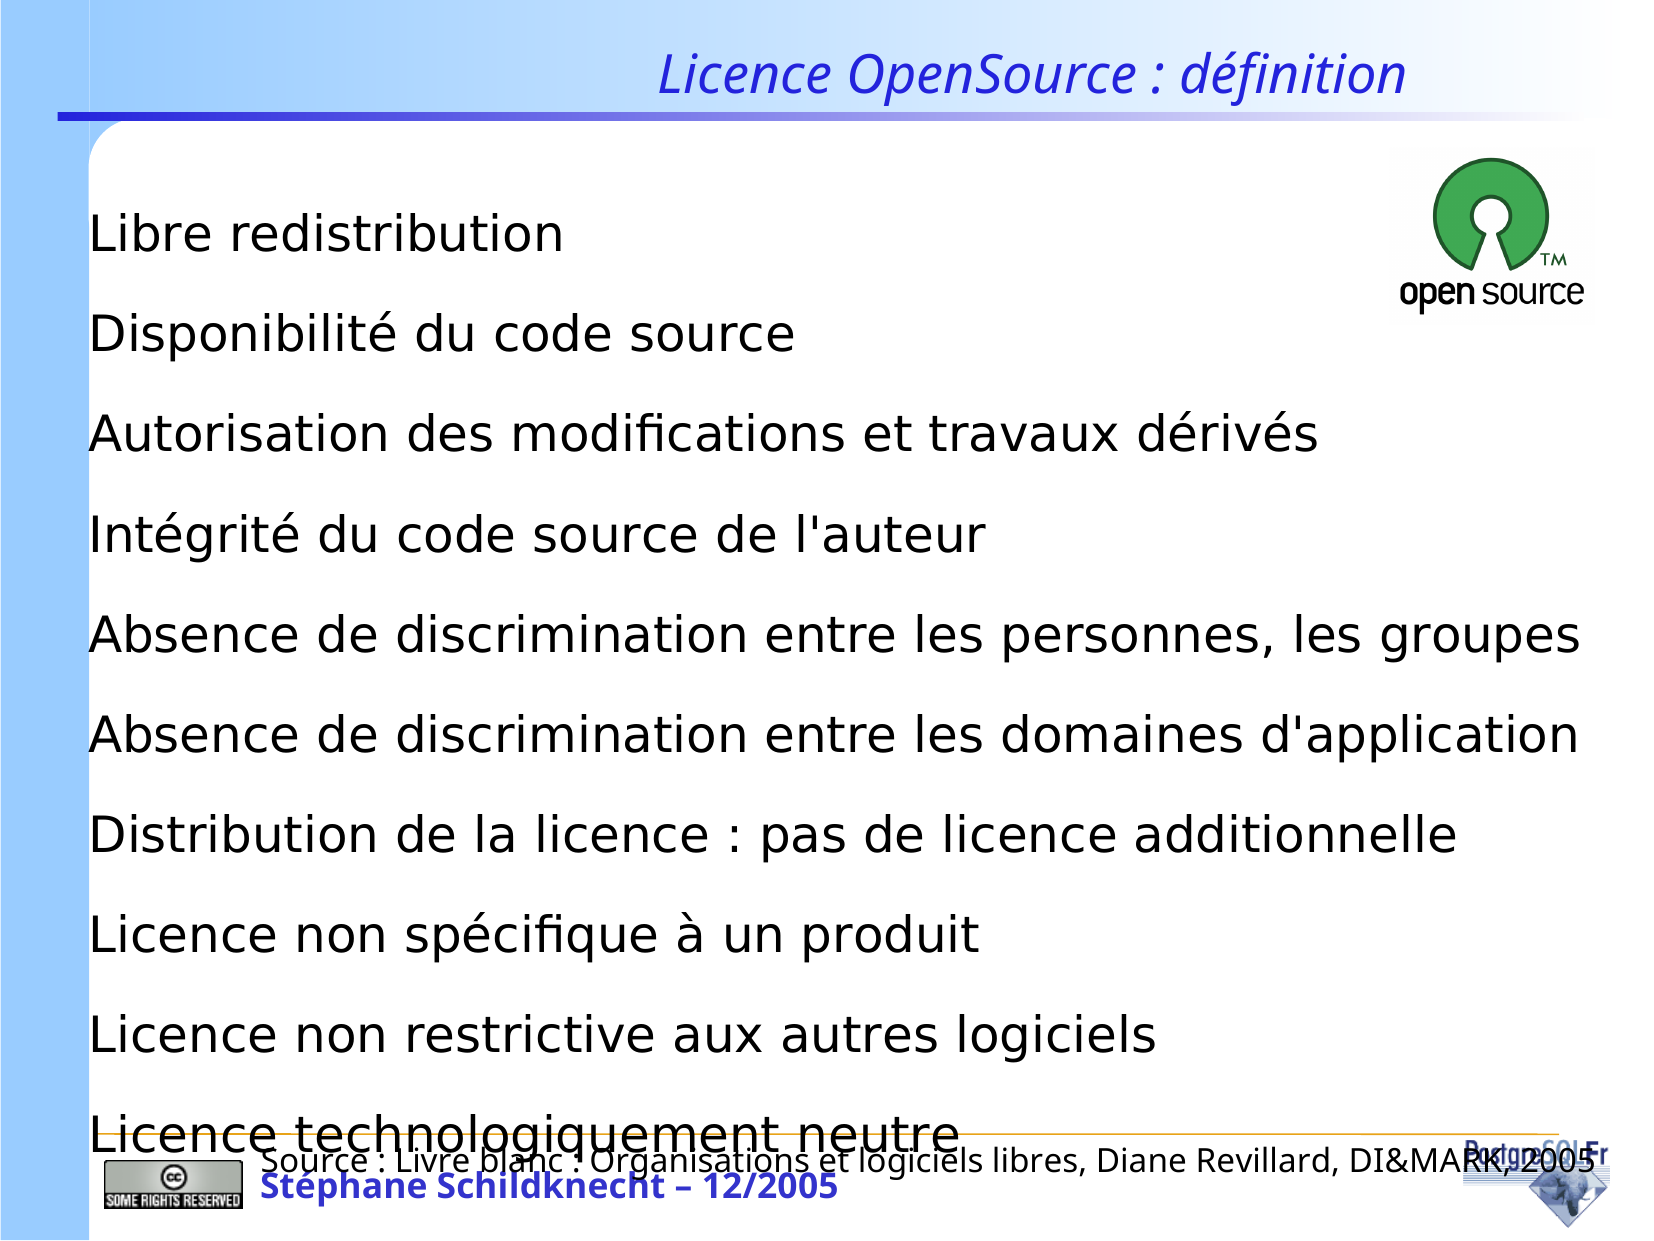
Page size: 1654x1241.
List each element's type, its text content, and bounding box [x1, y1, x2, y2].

list Libre redistribution Disponibilité du code source Autorisation des modifications et travaux dérivés Intégrité du code source de l'auteur Absence de discrimination entre les personnes, les groupes Absence de discrimination entre les domaines d'application Distribution de la licence : pas de licence additionnelle Licence non spécifique à un produit Licence non restrictive aux autres logiciels Licence technologiquement neutre [88, 175, 1625, 1132]
picture [1389, 147, 1595, 325]
title Licence OpenSource : définition [472, 0, 1595, 148]
picture [104, 1160, 243, 1209]
picture [1462, 1171, 1610, 1228]
text_box Source : Livre blanc : Organisations et logiciels libres, Diane Revillard, DI&MARK, 2005 [260, 1133, 1625, 1171]
